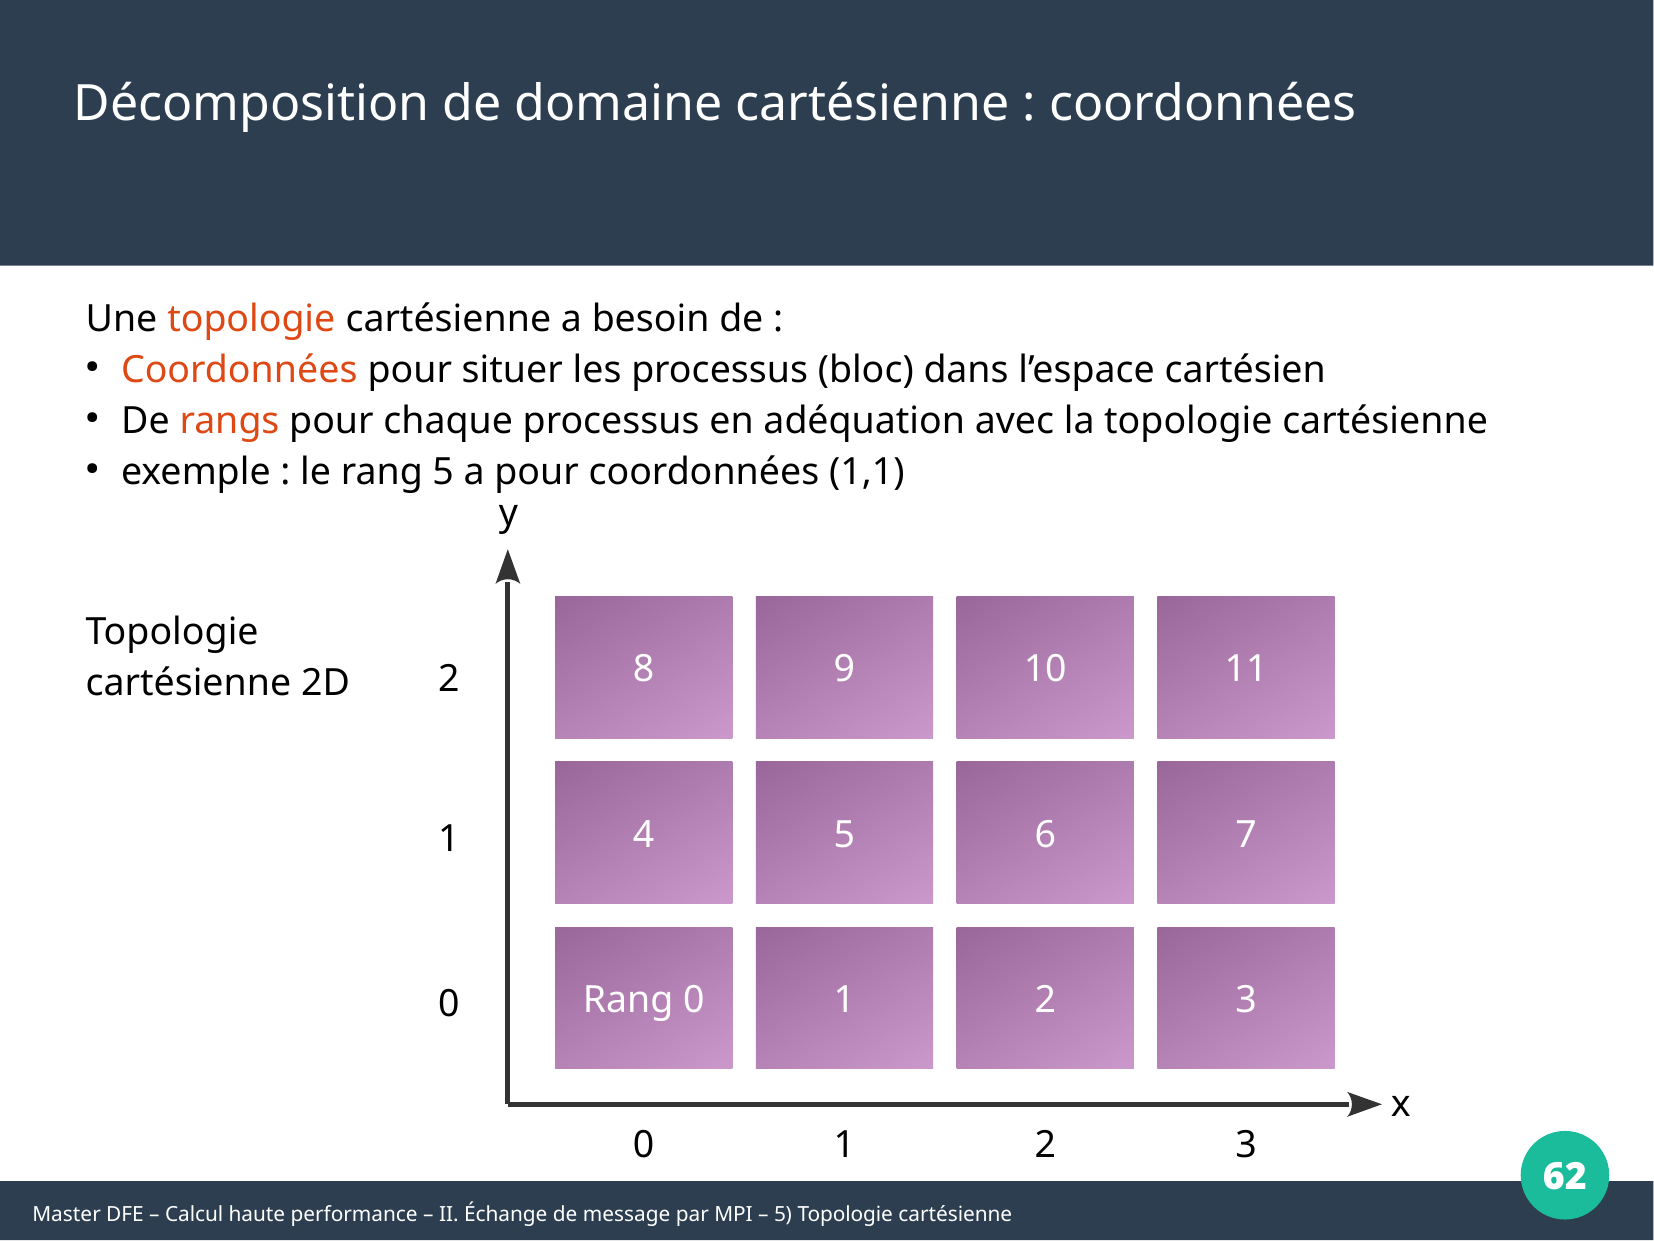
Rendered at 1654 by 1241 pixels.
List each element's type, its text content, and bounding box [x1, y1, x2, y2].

text_box Master DFE – Calcul haute performance – II. Échange de message par MPI – 5) Topologie cartésienne [17, 1191, 1436, 1235]
text_box y [484, 503, 544, 544]
text_box 0 [413, 969, 485, 1058]
text_box 11 [1157, 596, 1335, 739]
text_box 2 [413, 644, 485, 733]
text_box 3 [1157, 927, 1335, 1069]
text_box x [1375, 1068, 1495, 1135]
text_box 6 [956, 761, 1134, 904]
text_box Rang 0 [555, 927, 733, 1069]
text_box 2 [1009, 1110, 1081, 1176]
text_box 5 [755, 761, 934, 904]
text_box 10 [956, 596, 1134, 739]
text_box Une topologie cartésienne a besoin de : Coordonnées pour situer les processus (bloc) dans l’espace cartésien De rangs pour chaque processus en adéquation avec la topologie cartésienne exemple : le rang 5 a pour coordonnées (1,1) [70, 284, 1571, 503]
text_box 4 [555, 761, 733, 904]
text_box 8 [555, 596, 733, 739]
text_box 9 [755, 596, 934, 739]
text_box 1 [809, 1110, 880, 1176]
text_box 2 [956, 927, 1134, 1069]
text_box 1 [755, 927, 934, 1069]
text_box 7 [1157, 761, 1335, 904]
text_box 3 [1210, 1110, 1282, 1177]
text_box Topologie cartésienne 2D [70, 597, 426, 714]
text_box 1 [413, 803, 485, 892]
text_box 0 [608, 1110, 680, 1176]
text_box Décomposition de domaine cartésienne : coordonnées [59, 59, 1477, 187]
